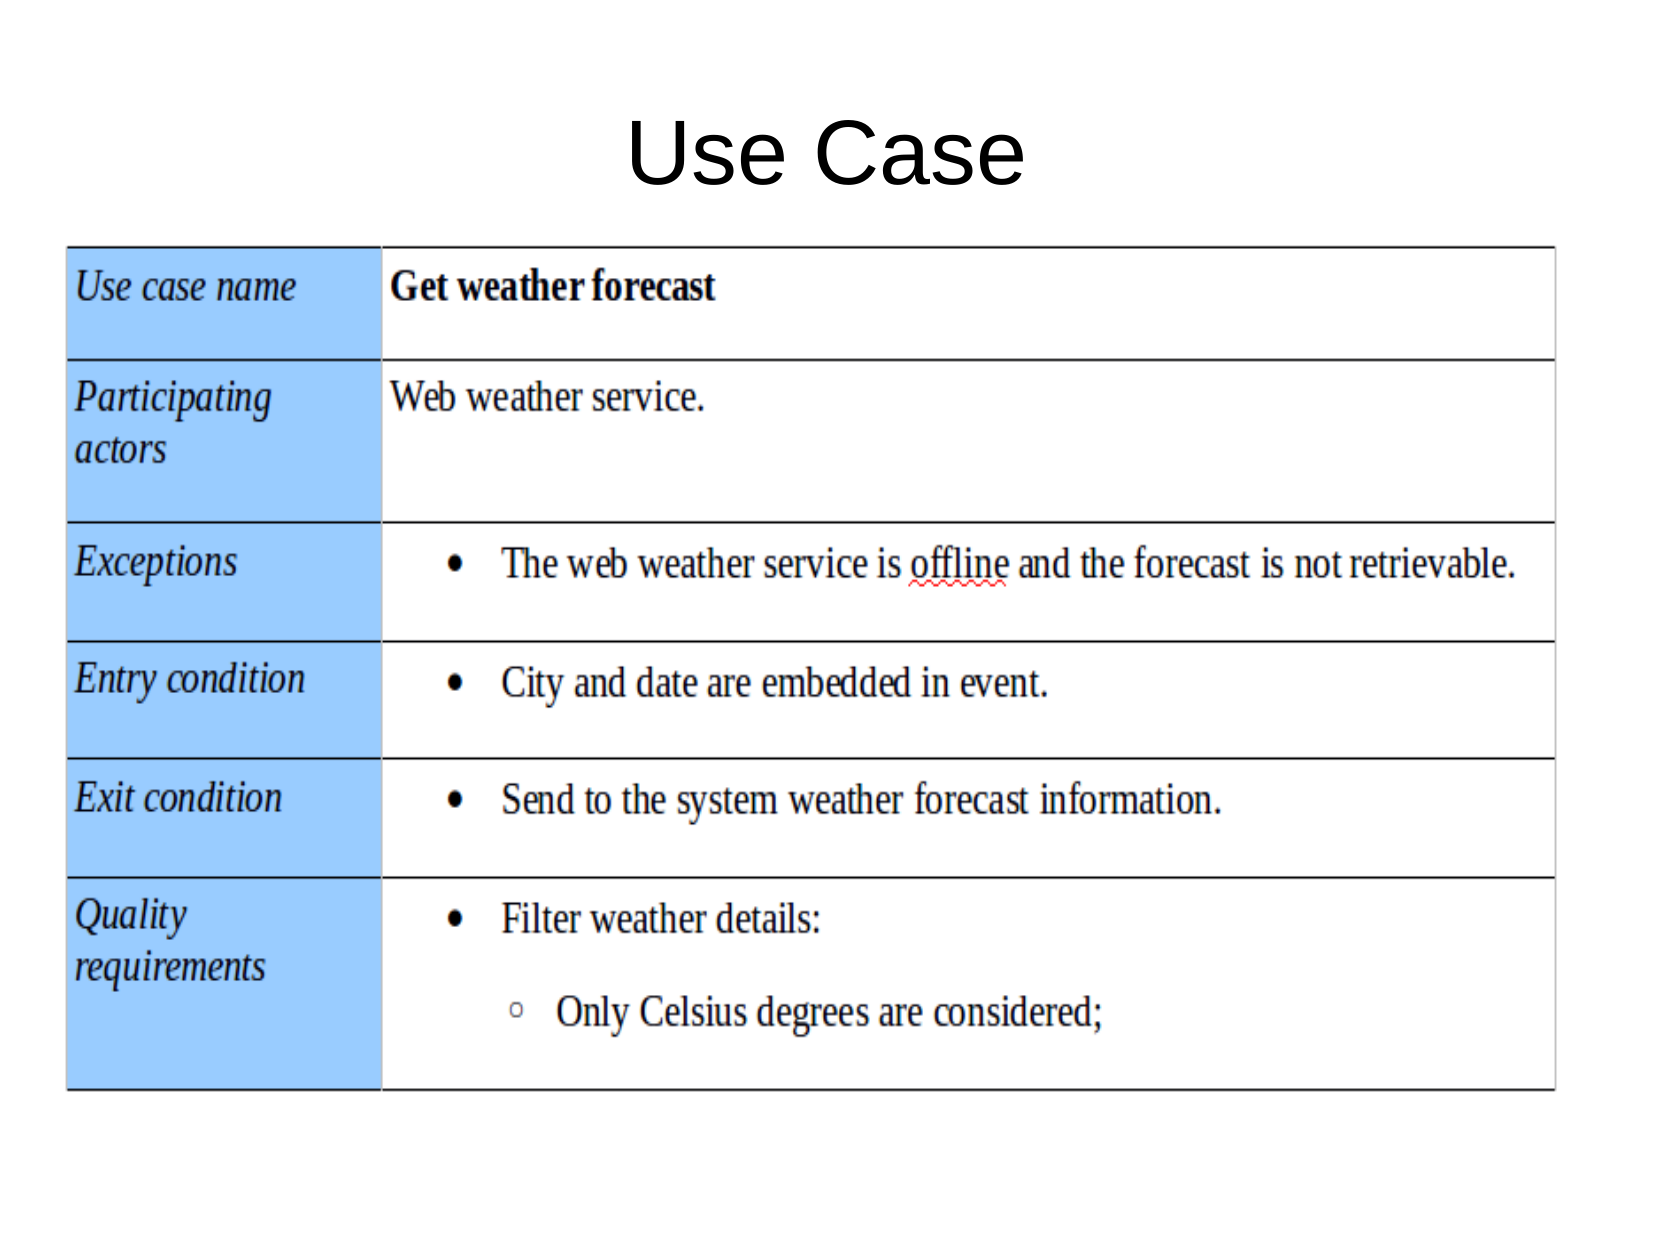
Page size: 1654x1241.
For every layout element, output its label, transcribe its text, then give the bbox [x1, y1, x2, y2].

title Use Case [82, 49, 1571, 236]
picture [59, 236, 1571, 1111]
